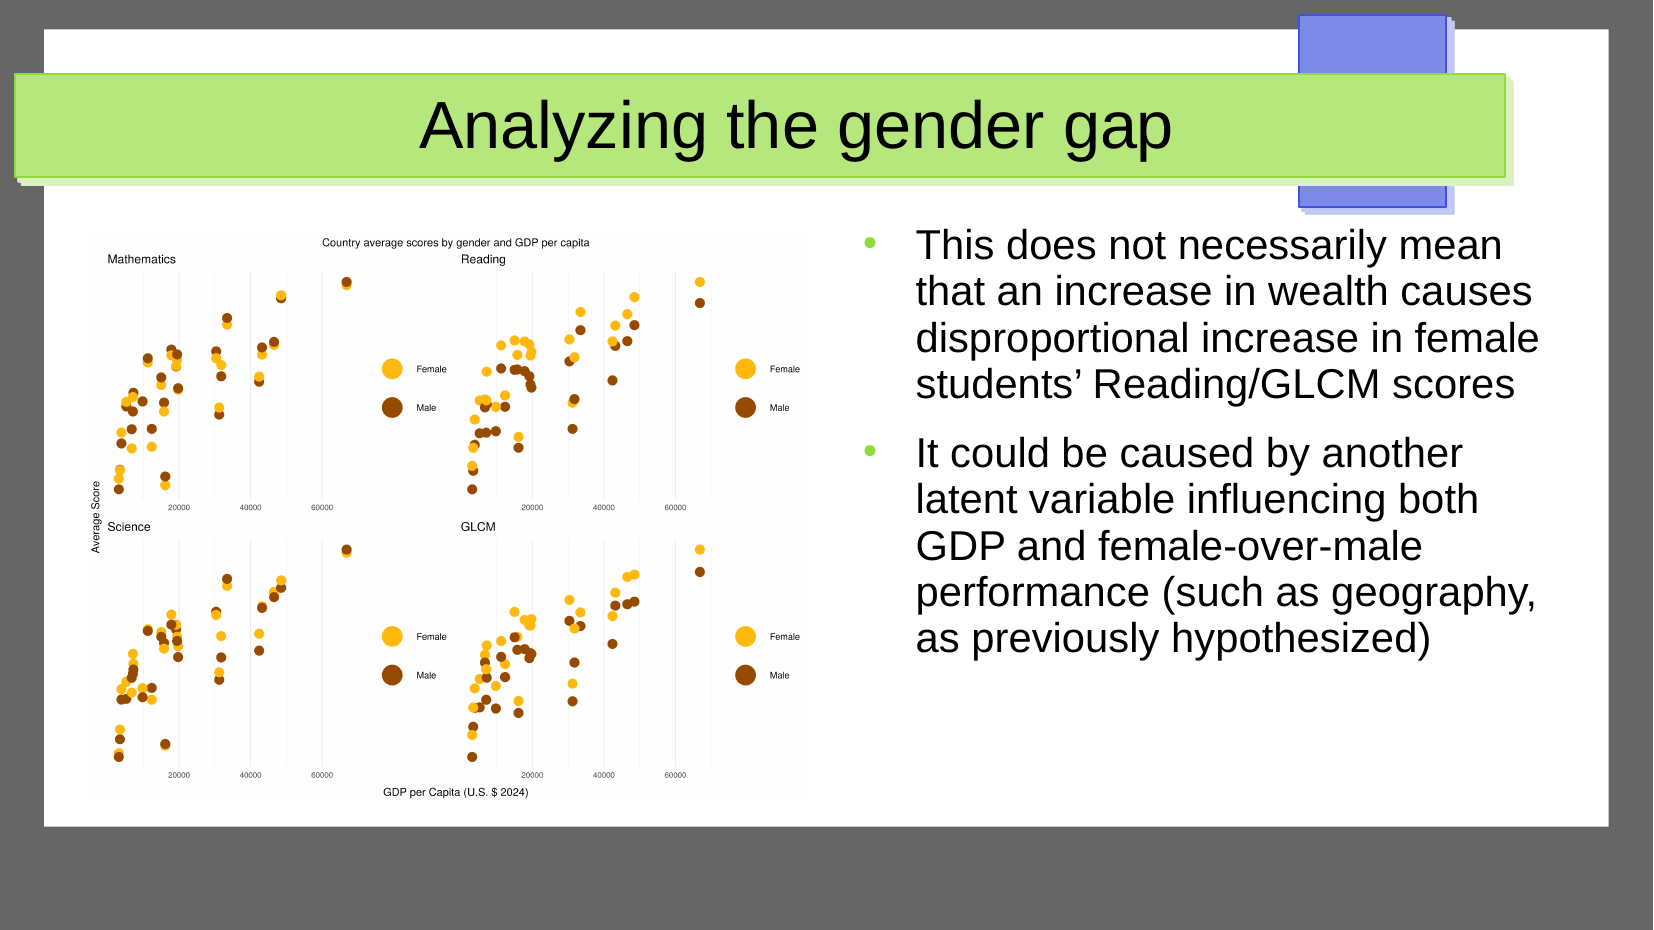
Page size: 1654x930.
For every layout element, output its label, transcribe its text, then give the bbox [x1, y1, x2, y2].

list This does not necessarily mean that an increase in wealth causes disproportional increase in female students’ Reading/GLCM scores It could be caused by another latent variable influencing both GDP and female-over-male performance (such as geography, as previously hypothesized) [844, 221, 1566, 812]
title Analyzing the gender gap [88, 73, 1506, 178]
picture [88, 235, 809, 799]
